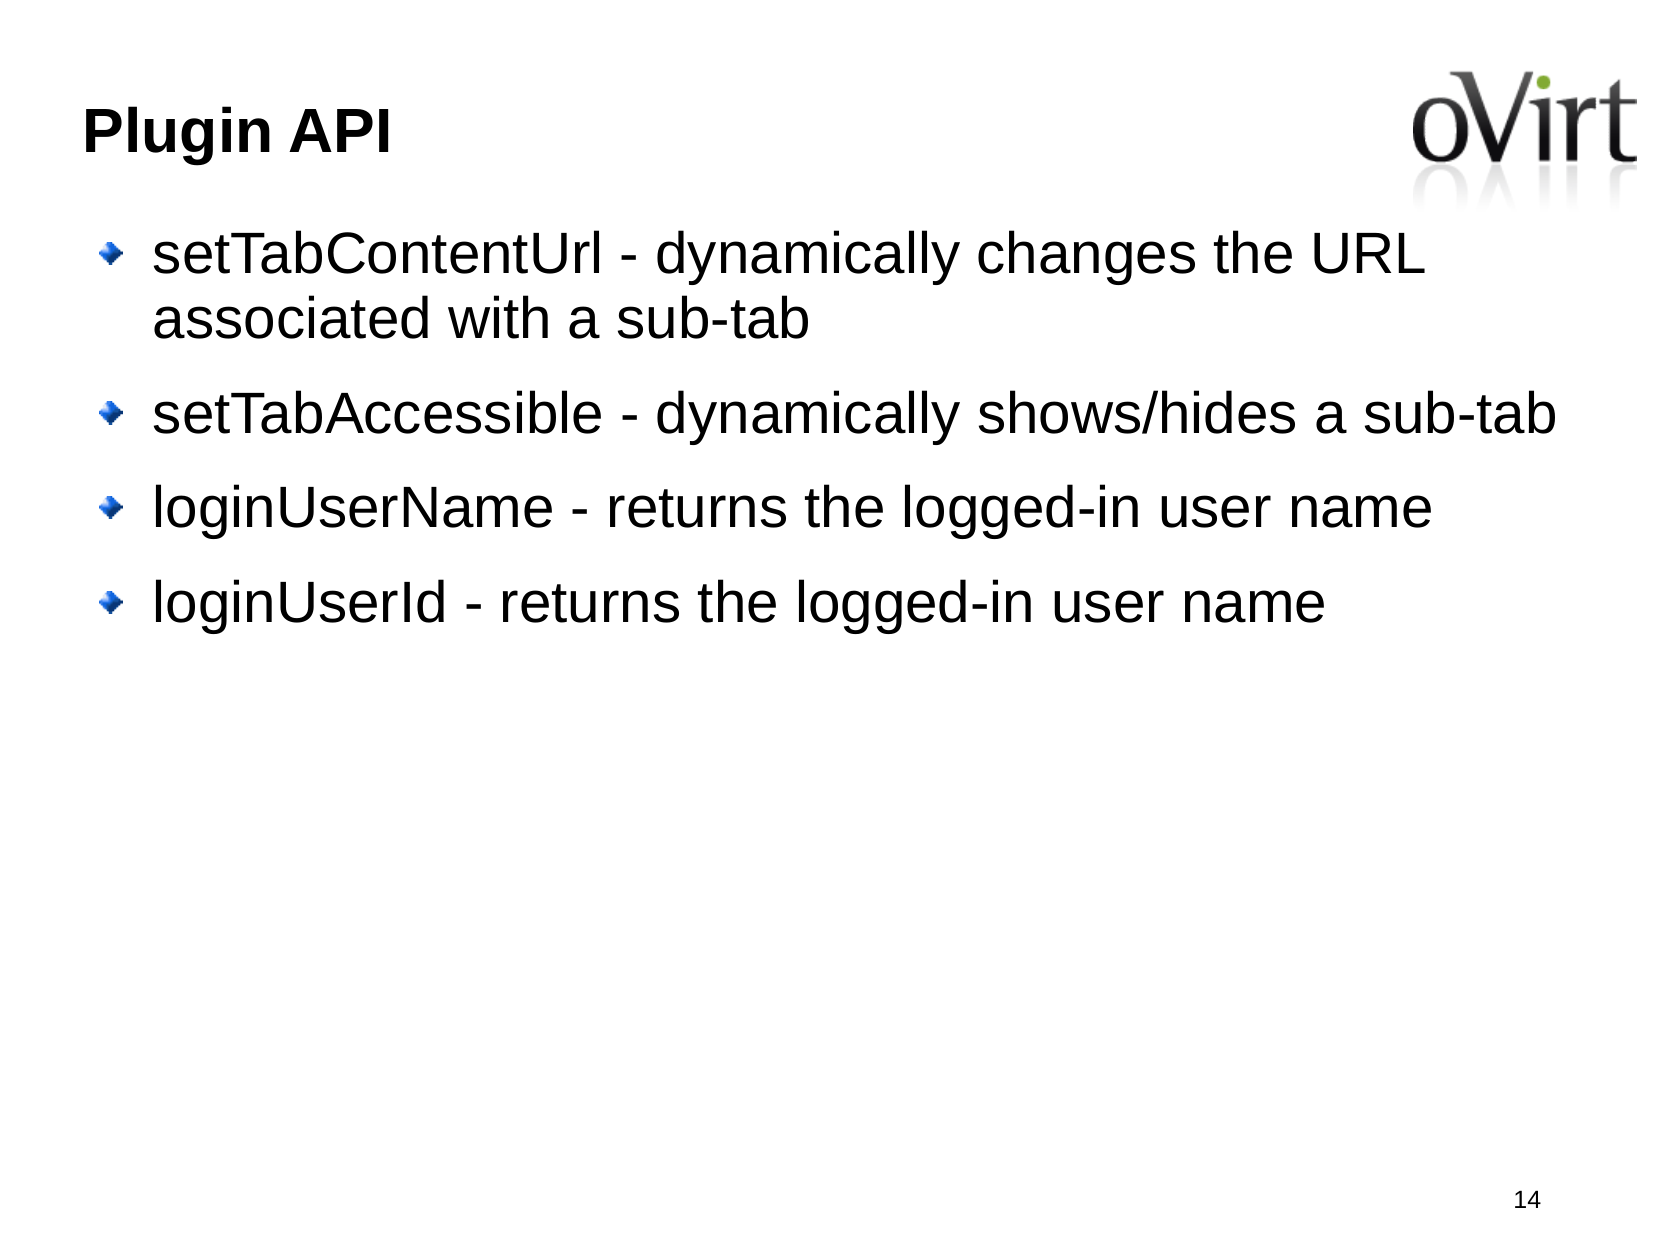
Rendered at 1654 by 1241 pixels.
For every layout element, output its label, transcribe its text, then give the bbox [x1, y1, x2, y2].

list setTabContentUrl - dynamically changes the URL associated with a sub-tab setTabAccessible - dynamically shows/hides a sub-tab loginUserName - returns the logged-in user name loginUserId - returns the logged-in user name [82, 221, 1571, 1015]
title Plugin API [82, 37, 1303, 221]
picture [1413, 63, 1637, 212]
